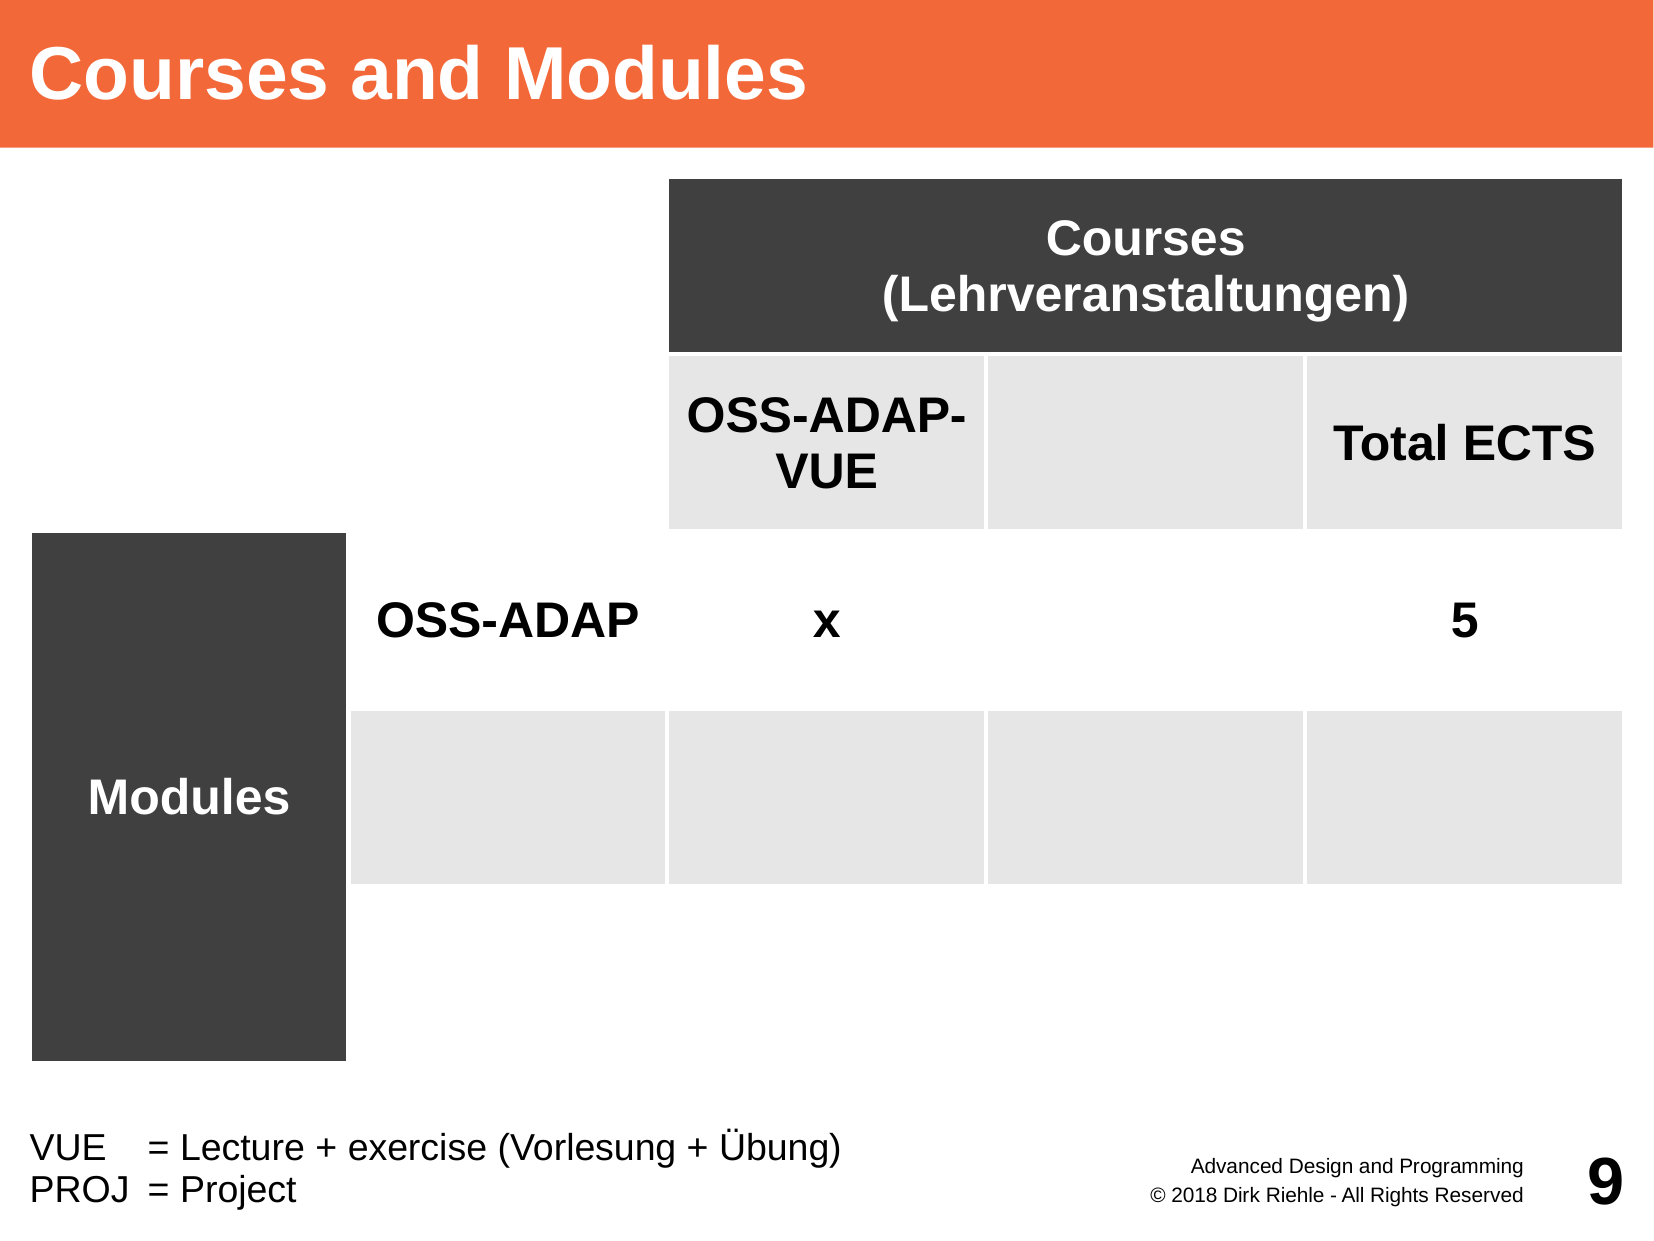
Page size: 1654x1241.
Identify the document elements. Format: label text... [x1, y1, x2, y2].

table_cell [1307, 888, 1622, 1061]
table_cell [351, 711, 665, 884]
table_cell [32, 356, 346, 529]
table_cell OSS-ADAP-VUE [669, 356, 984, 529]
table_cell x [669, 533, 984, 706]
table_cell OSS-ADAP [351, 533, 665, 706]
table_header Courses (Lehrveranstaltungen) [669, 179, 1622, 352]
table_cell [988, 711, 1303, 884]
table_cell [669, 888, 984, 1003]
table_cell [988, 533, 1303, 706]
table_header [32, 179, 346, 352]
table_cell [351, 888, 665, 1003]
table_header [351, 179, 665, 352]
table_cell Modules [32, 533, 346, 1003]
text_box VUE = Lecture + exercise (Vorlesung + Übung) PROJ = Project [0, 1003, 1182, 1241]
table_cell [988, 356, 1303, 529]
table_cell [1307, 711, 1622, 884]
table_cell Total ECTS [1307, 356, 1622, 529]
title Courses and Modules [0, 0, 1654, 148]
table_cell [669, 711, 984, 884]
table_cell [351, 356, 665, 529]
table_cell [988, 888, 1303, 1061]
table_cell 5 [1307, 533, 1622, 706]
